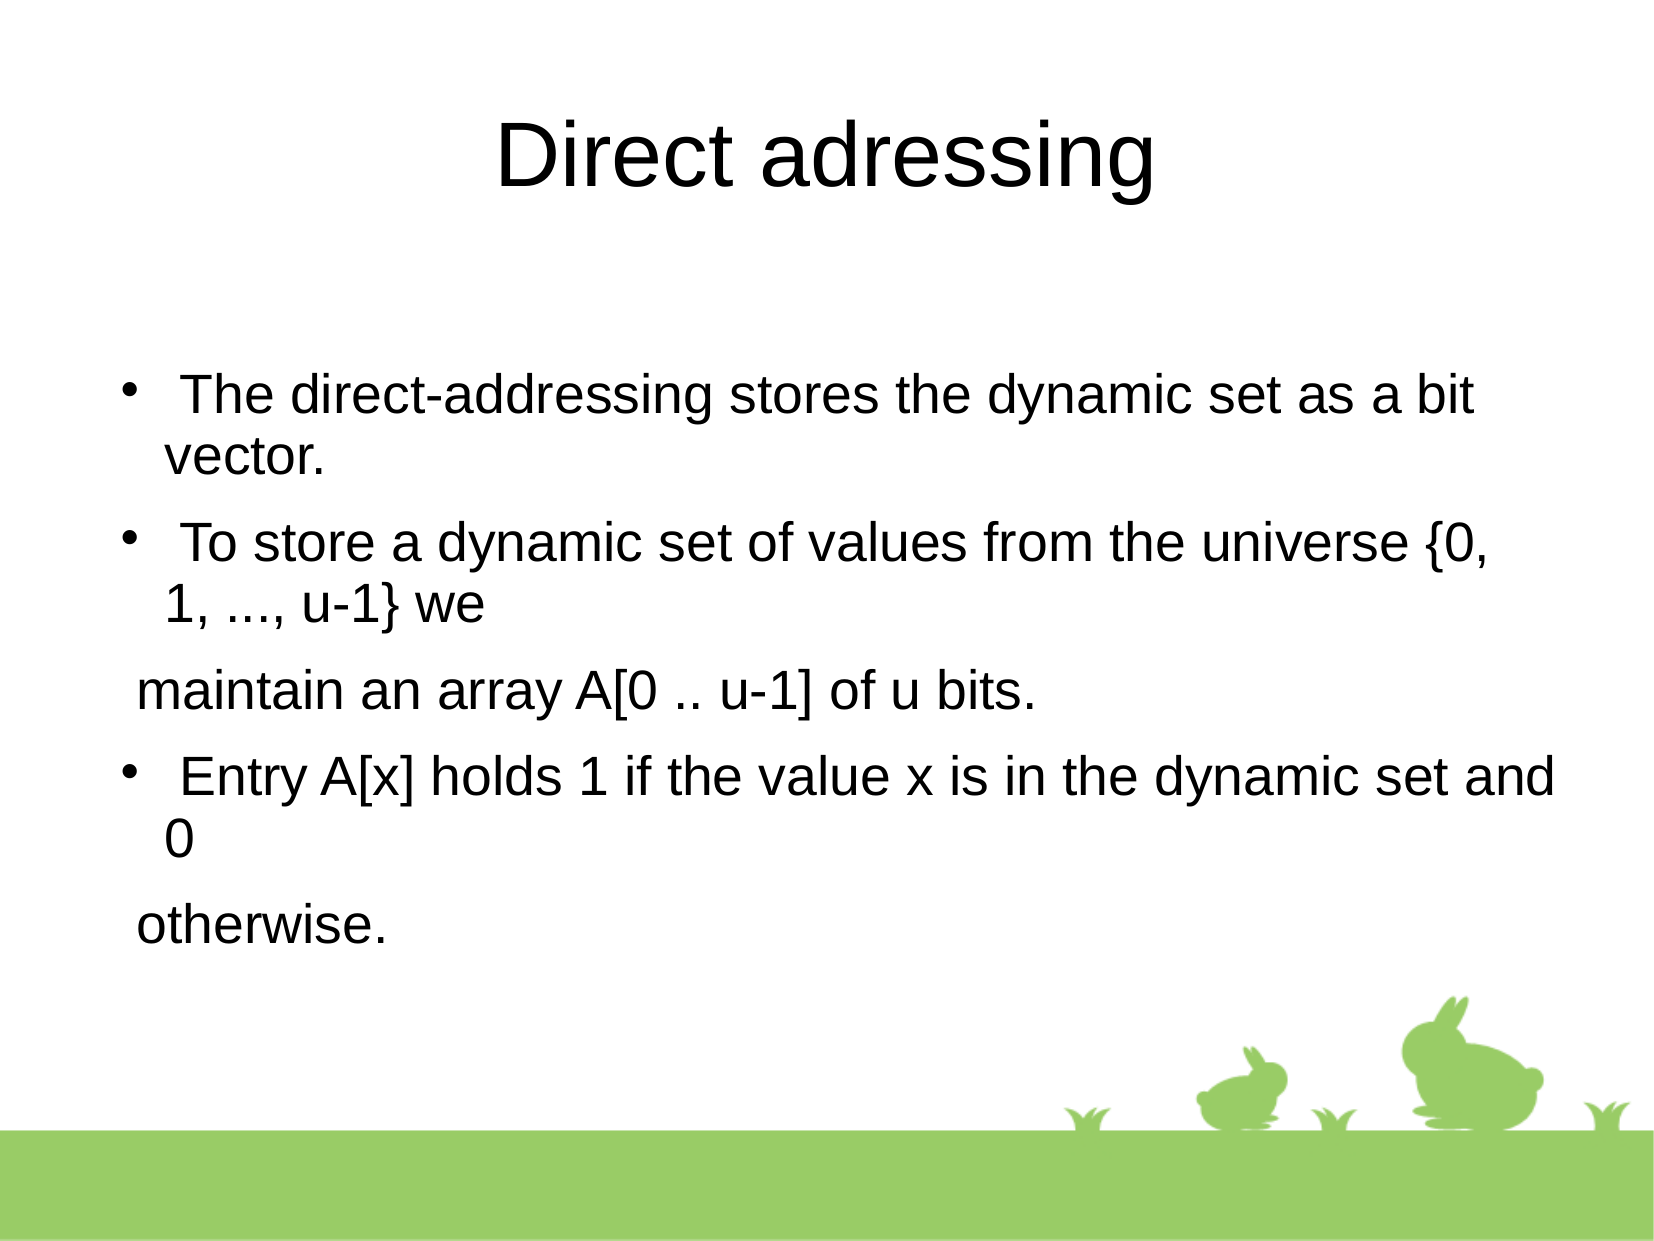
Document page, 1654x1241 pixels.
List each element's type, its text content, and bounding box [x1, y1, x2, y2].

title Direct adressing [82, 49, 1571, 257]
picture [0, 0, 1654, 1241]
list The direct-addressing stores the dynamic set as a bit vector. To store a dynamic set of values from the universe {0, 1, ..., u-1} we maintain an array A[0 .. u-1] of u bits. Entry A[x] holds 1 if the value x is in the dynamic set and 0 otherwise. [94, 256, 1583, 976]
